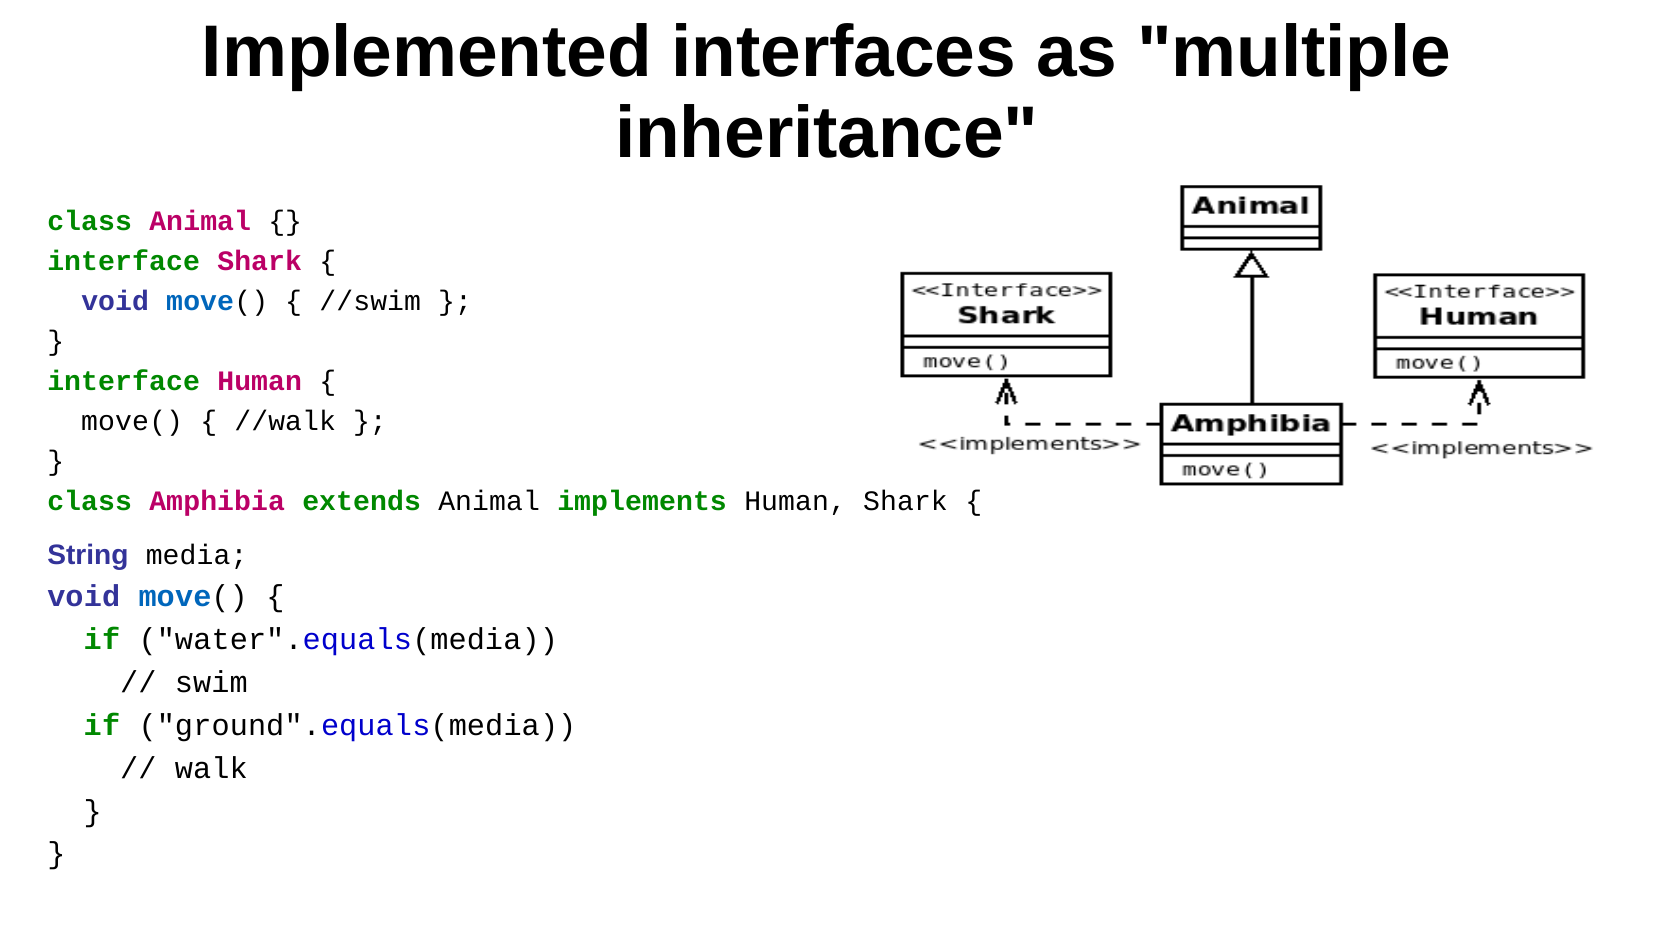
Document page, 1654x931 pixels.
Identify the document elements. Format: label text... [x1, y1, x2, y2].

list class Animal {} interface Shark { void move() { //swim }; } interface Human { move() { //walk }; } class Amphibia extends Animal implements Human, Shark { String media; void move() { if ("water".equals(media)) // swim if ("ground".equals(media)) // walk } } [47, 199, 1536, 886]
title Implemented interfaces as "multiple inheritance" [82, 9, 1571, 174]
picture [899, 184, 1595, 487]
